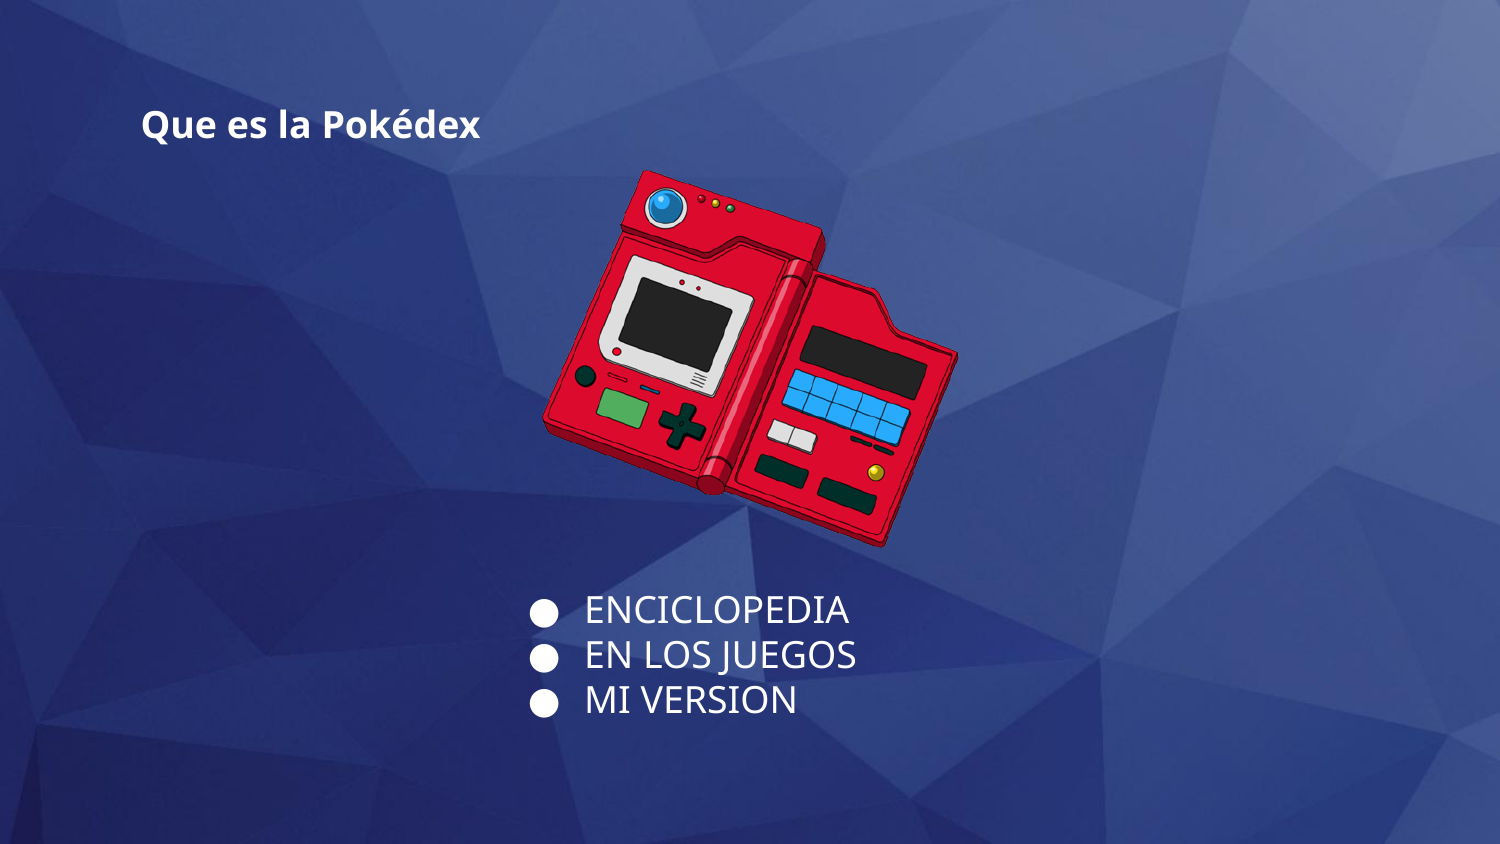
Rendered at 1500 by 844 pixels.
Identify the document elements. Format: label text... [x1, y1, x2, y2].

picture [0, 0, 1500, 844]
text_box ENCICLOPEDIA EN LOS JUEGOS MI VERSION [494, 571, 1006, 782]
text_box Que es la Pokédex [125, 85, 1155, 180]
